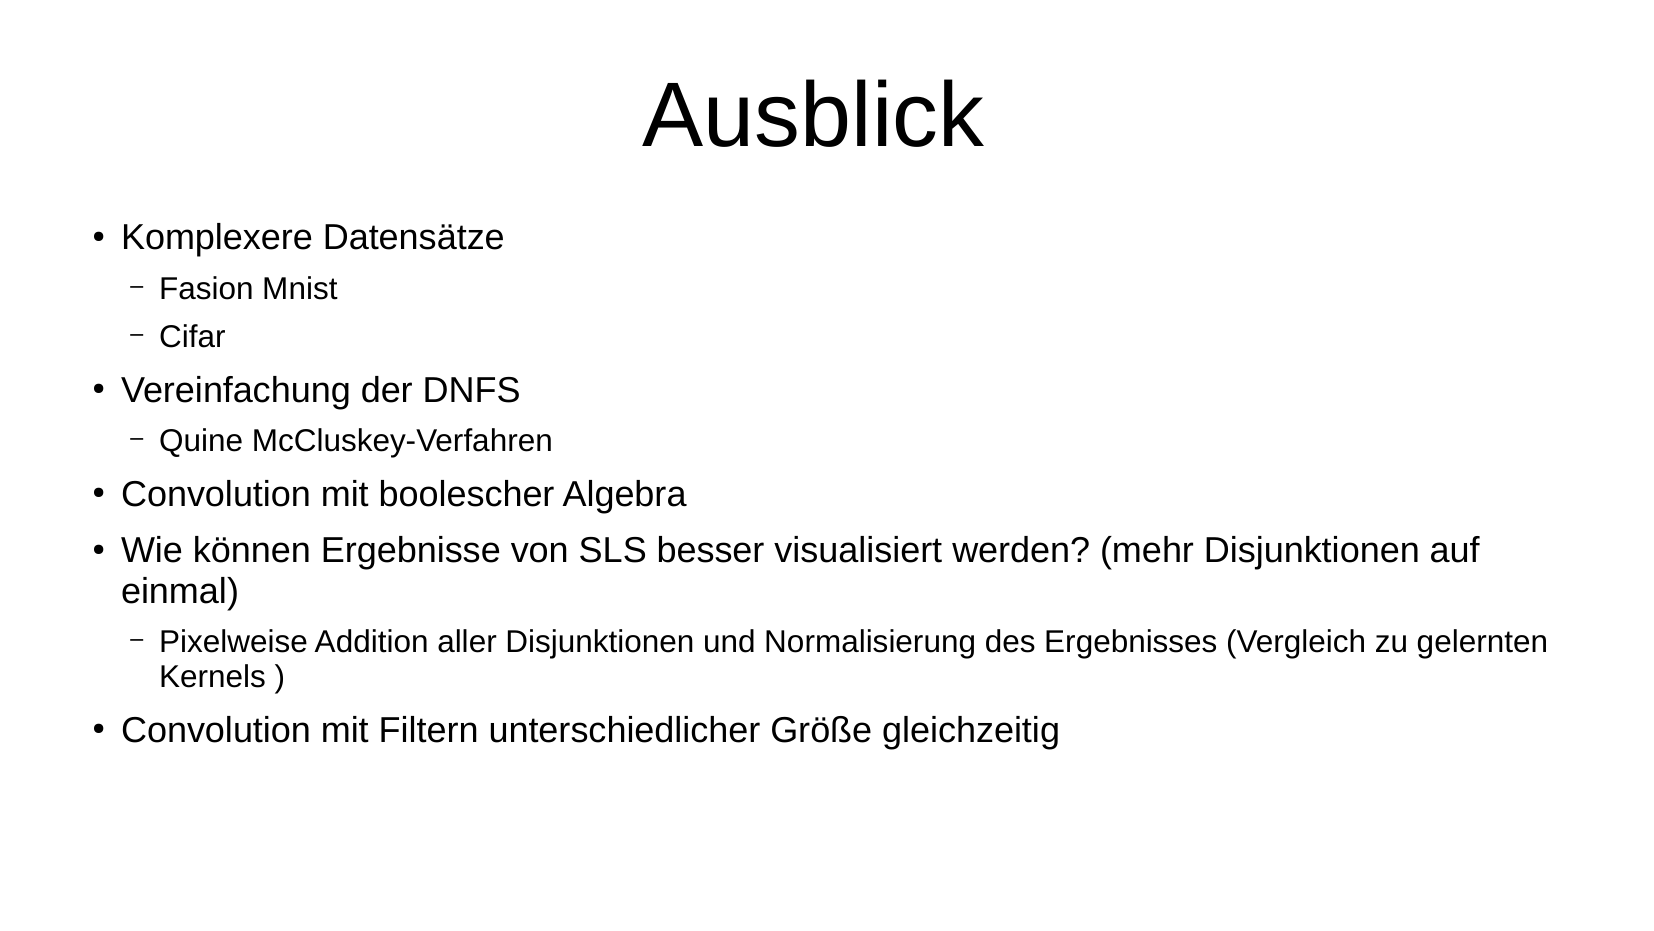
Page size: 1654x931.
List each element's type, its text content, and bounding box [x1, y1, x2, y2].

list Komplexere Datensätze Fasion Mnist Cifar Vereinfachung der DNFS Quine McCluskey-Verfahren Convolution mit boolescher Algebra Wie können Ergebnisse von SLS besser visualisiert werden? (mehr Disjunktionen auf einmal) Pixelweise Addition aller Disjunktionen und Normalisierung des Ergebnisses (Vergleich zu gelernten Kernels ) Convolution mit Filtern unterschiedlicher Größe gleichzeitig [82, 217, 1571, 758]
title Ausblick [82, 37, 1571, 193]
